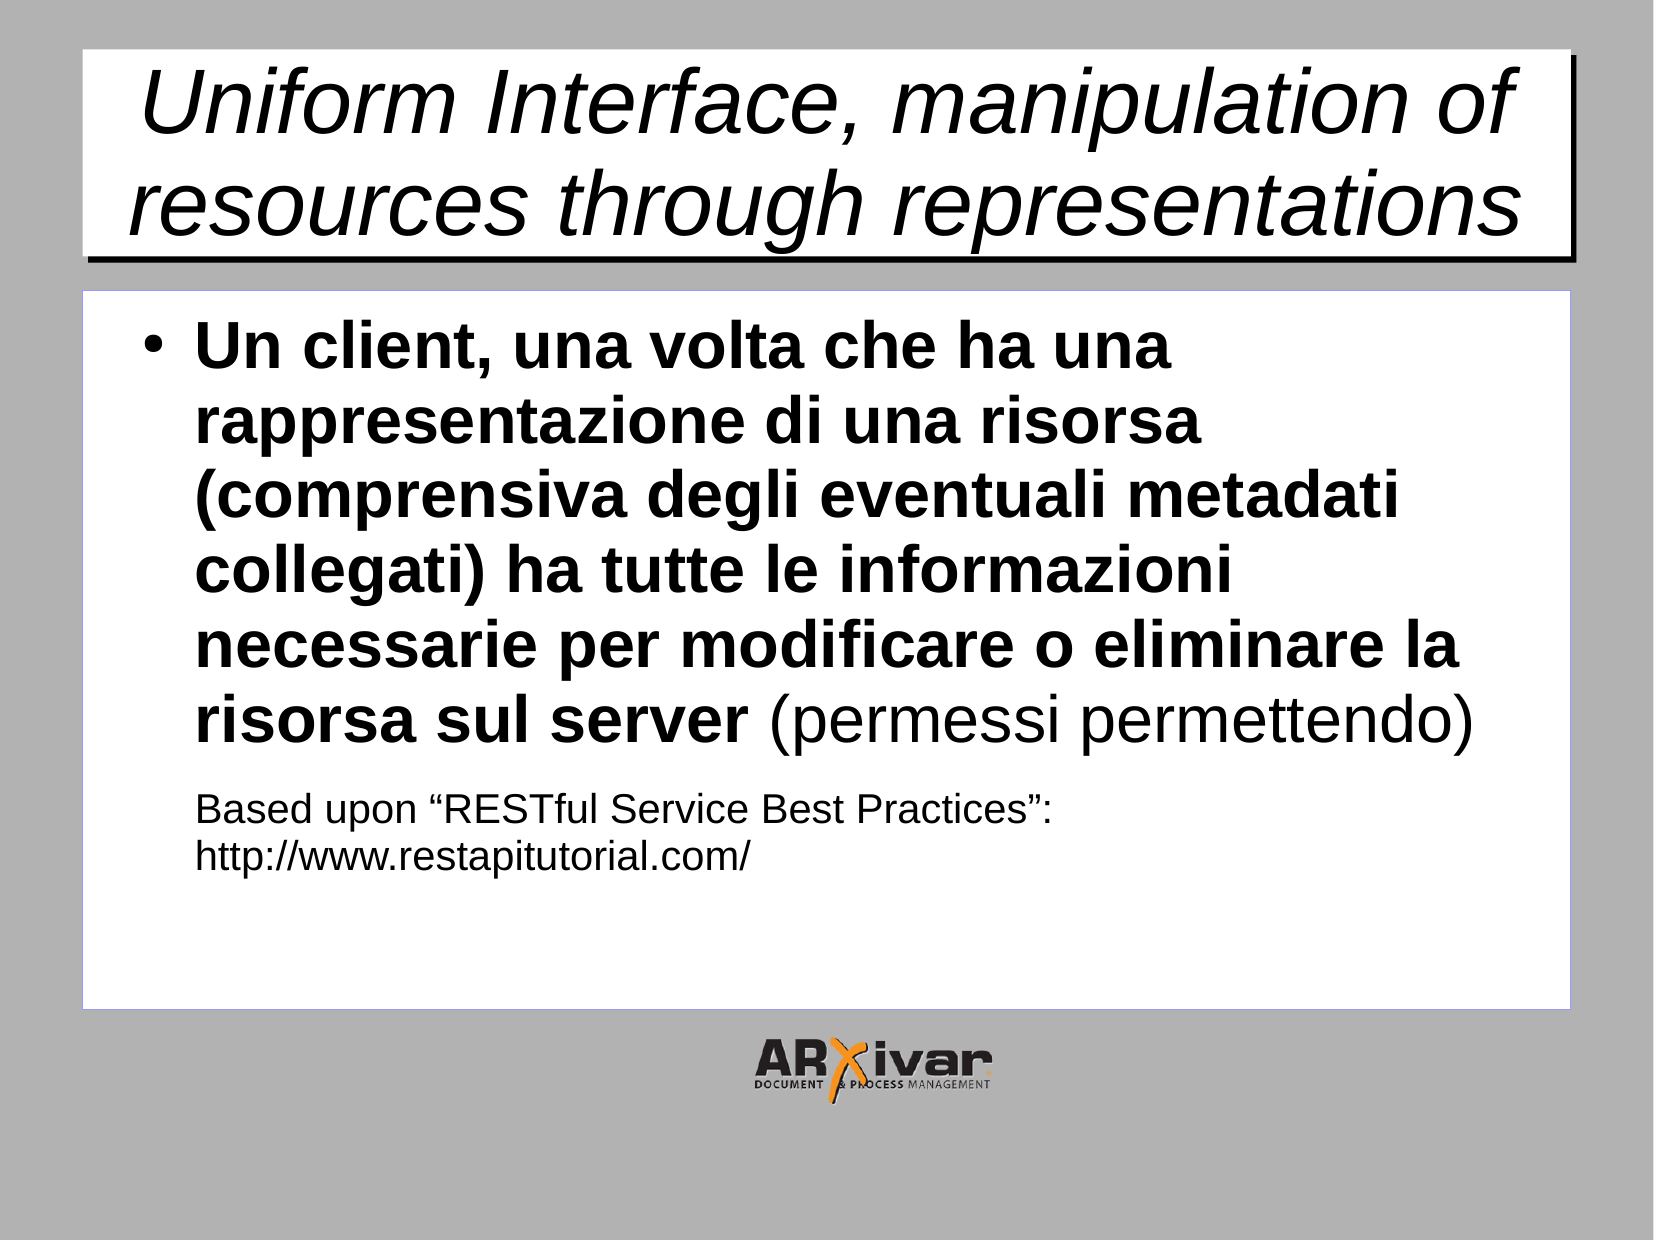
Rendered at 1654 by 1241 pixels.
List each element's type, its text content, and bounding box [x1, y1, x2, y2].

picture [755, 1031, 993, 1111]
title Uniform Interface, manipulation of resources through representations [82, 49, 1571, 257]
list Un client, una volta che ha una rappresentazione di una risorsa (comprensiva degli eventuali metadati collegati) ha tutte le informazioni necessarie per modificare o eliminare la risorsa sul server (permessi permettendo) Based upon “RESTful Service Best Practices”: http://www.restapitutorial.com/ [82, 290, 1571, 1010]
